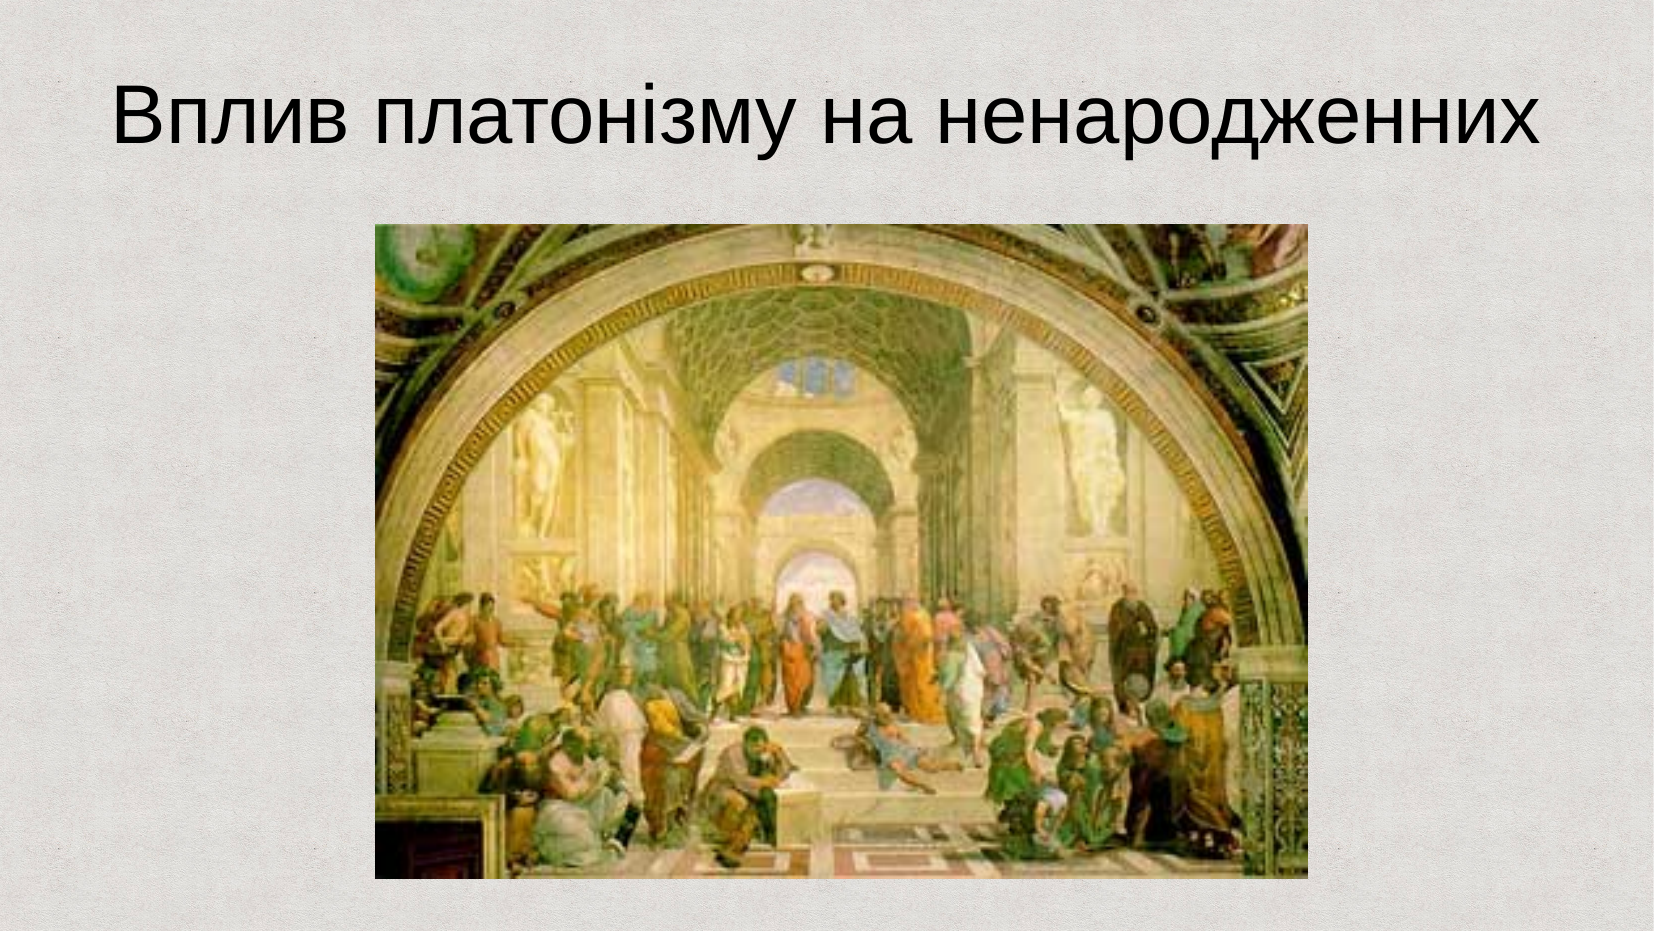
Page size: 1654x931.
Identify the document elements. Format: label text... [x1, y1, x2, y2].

picture [0, 0, 1654, 931]
title Вплив платонізму на ненародженних [82, 37, 1571, 193]
